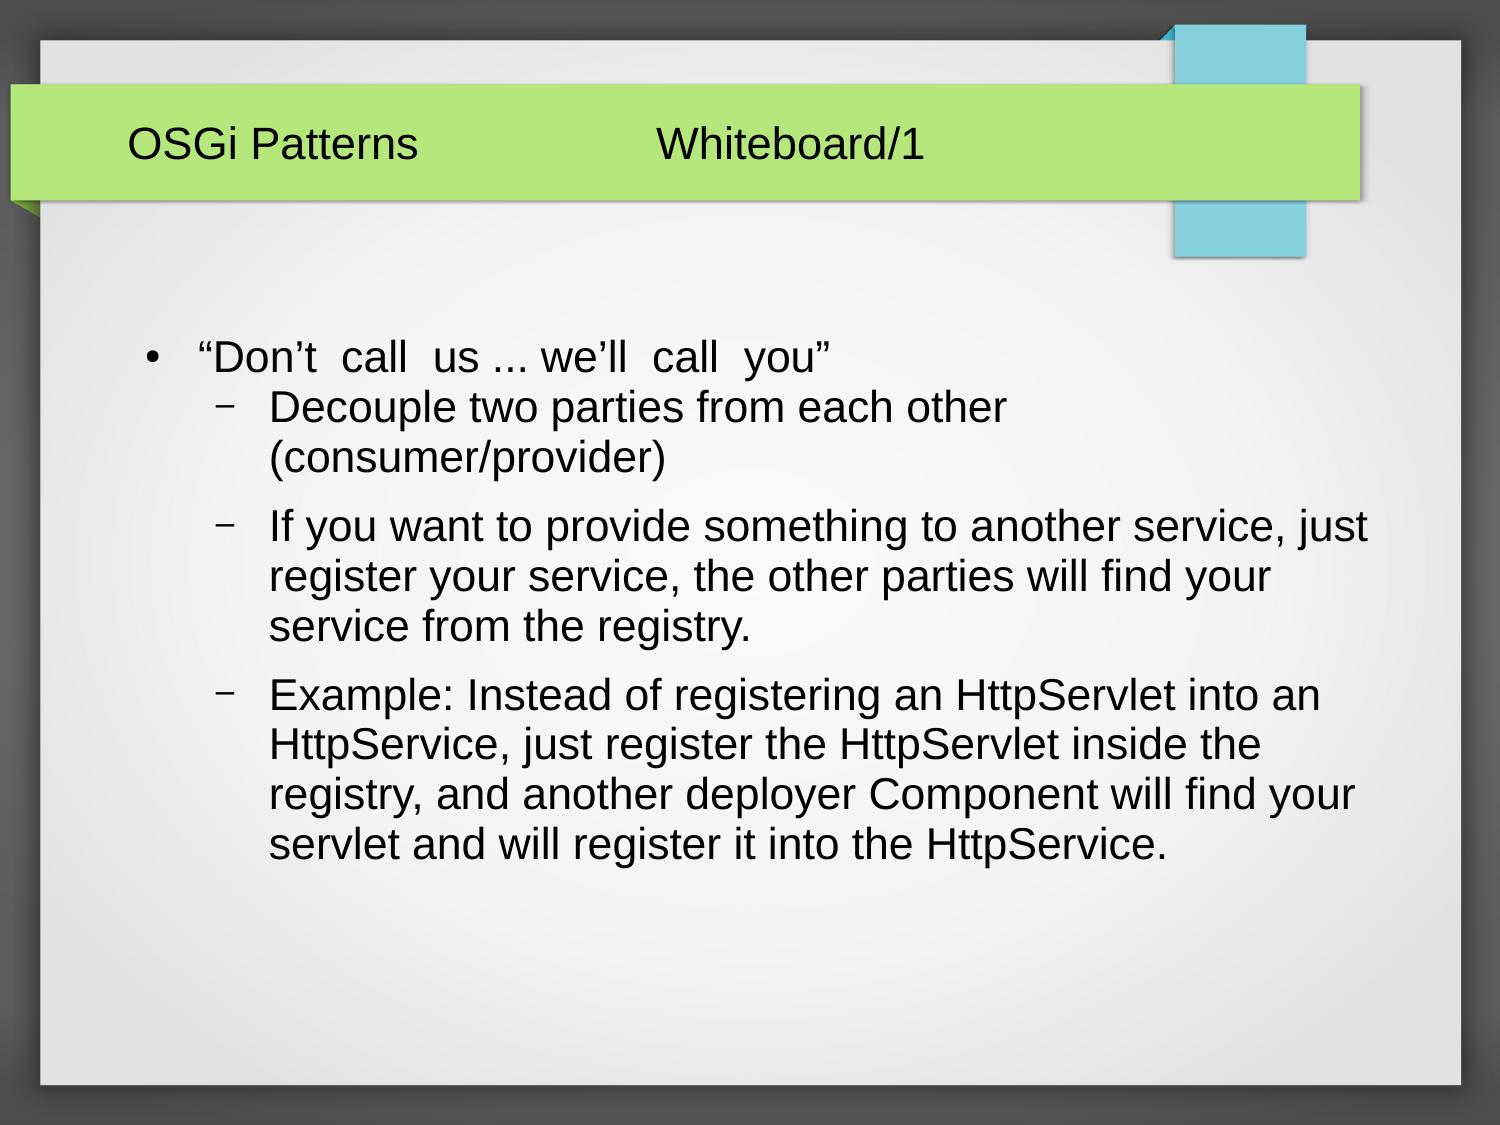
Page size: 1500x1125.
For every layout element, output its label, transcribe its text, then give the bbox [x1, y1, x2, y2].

list “Don’t call us ... we’ll call you” Decouple two parties from each other (consumer/provider) If you want to provide something to another service, just register your service, the other parties will find your service from the registry. Example: Instead of registering an HttpServlet into an HttpService, just register the HttpServlet inside the registry, and another deployer Component will find your servlet and will register it into the HttpService. [112, 324, 1388, 947]
picture [0, 0, 1500, 1125]
title OSGi Patterns Whiteboard/1 [112, 42, 1454, 246]
